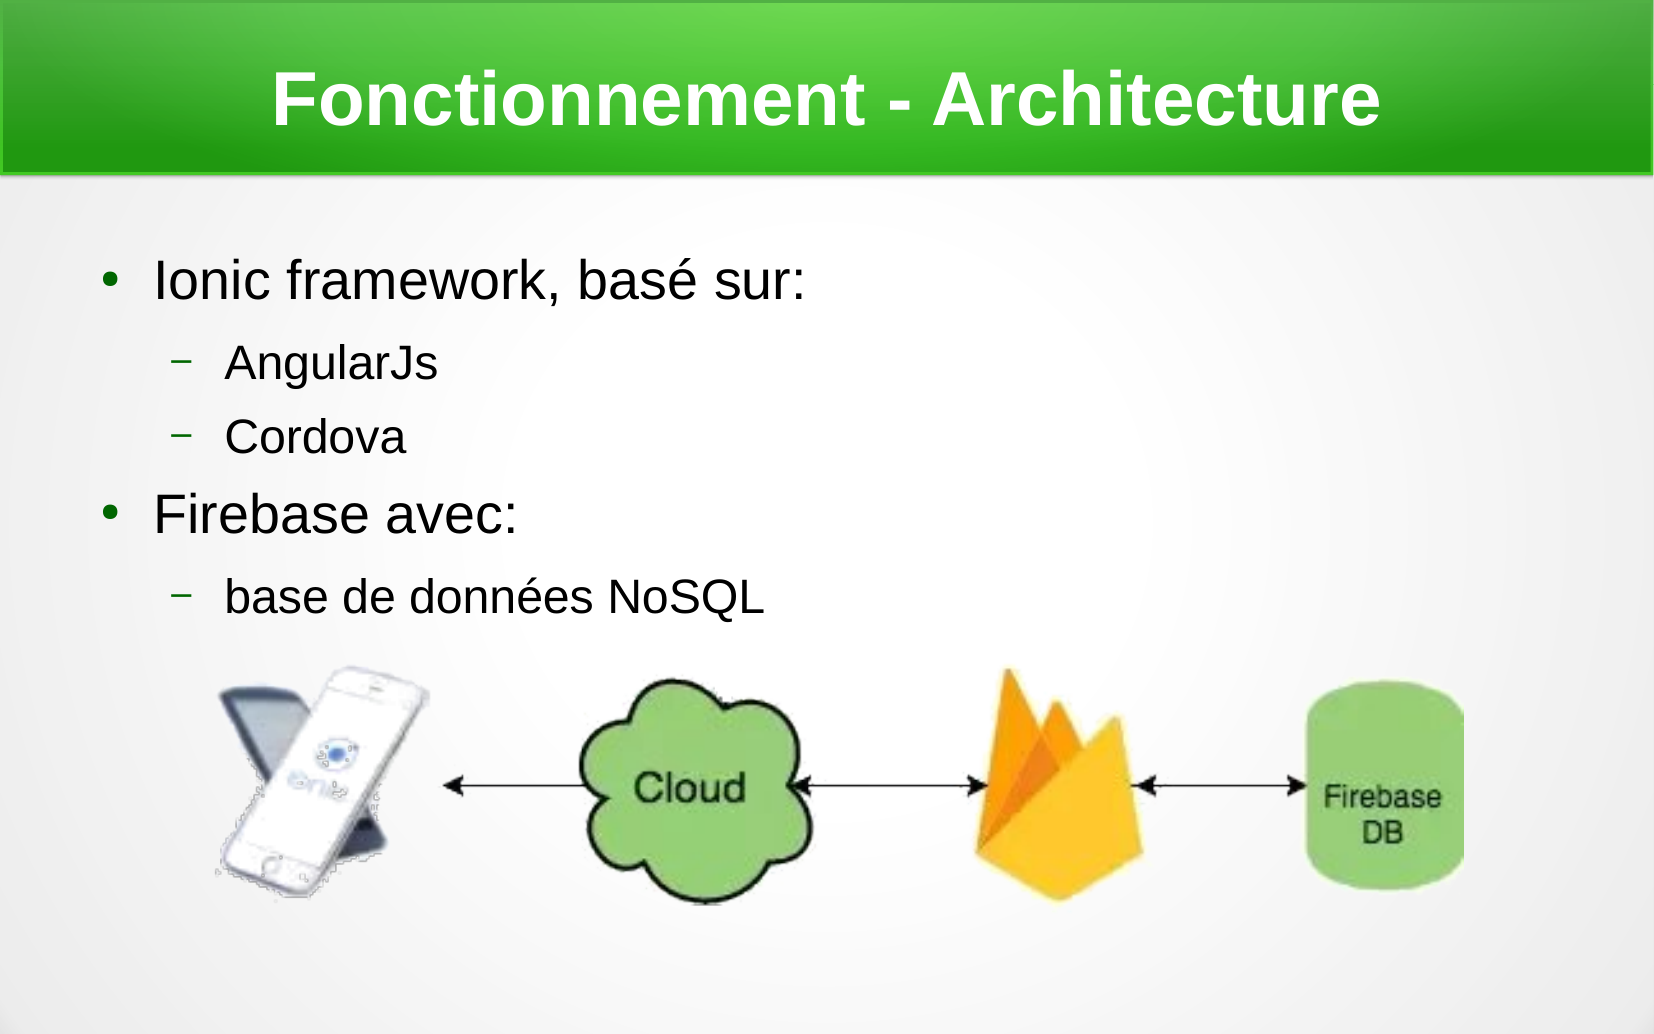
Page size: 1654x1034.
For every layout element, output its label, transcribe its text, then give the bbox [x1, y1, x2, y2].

list Ionic framework, basé sur: AngularJs Cordova Firebase avec: base de données NoSQL [82, 249, 1571, 849]
picture [173, 644, 1464, 934]
title Fonctionnement - Architecture [82, 39, 1571, 158]
